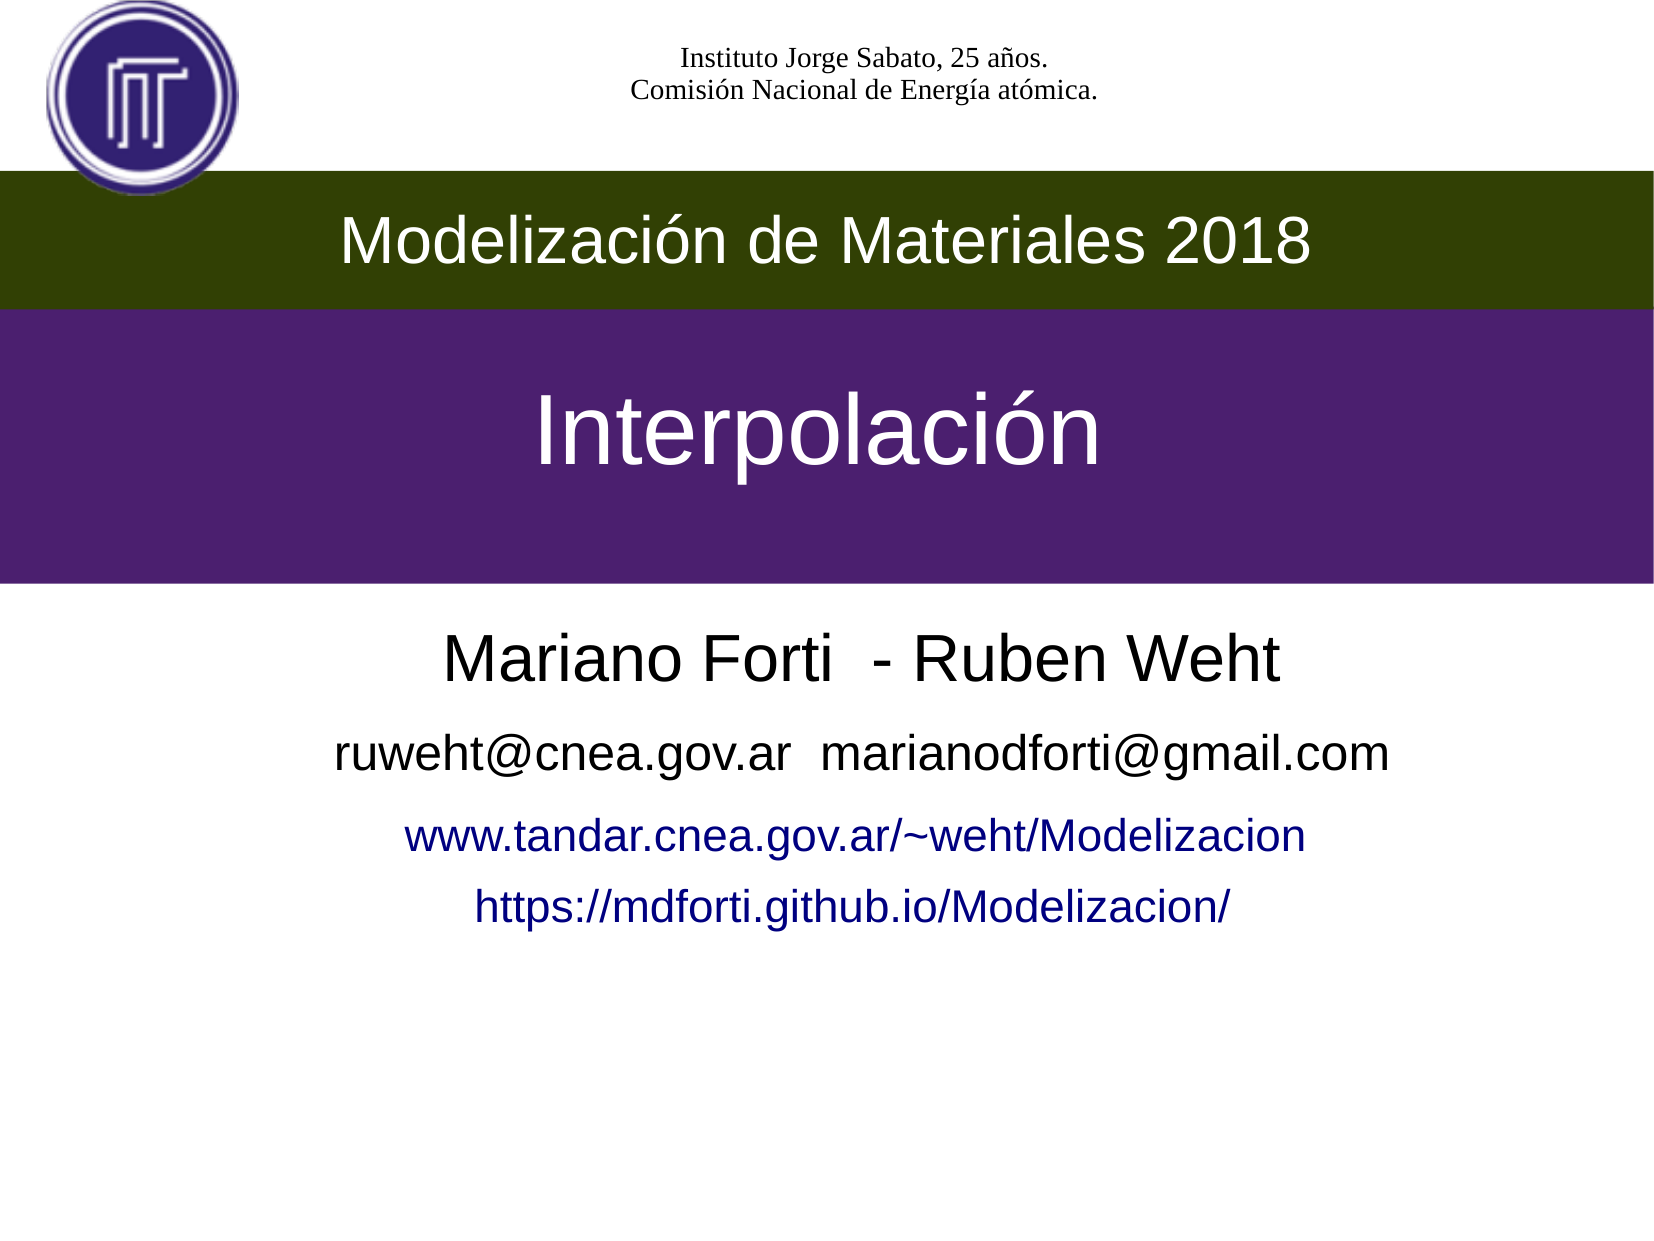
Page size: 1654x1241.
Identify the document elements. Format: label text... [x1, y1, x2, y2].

title Interpolación [73, 326, 1563, 534]
picture [45, 0, 239, 196]
list Mariano Forti - Ruben Weht ruweht@cnea.gov.ar marianodforti@gmail.com www.tandar.cnea.gov.ar/~weht/Modelizacion https://mdforti.github.io/Modelizacion/ [0, 620, 1654, 1241]
